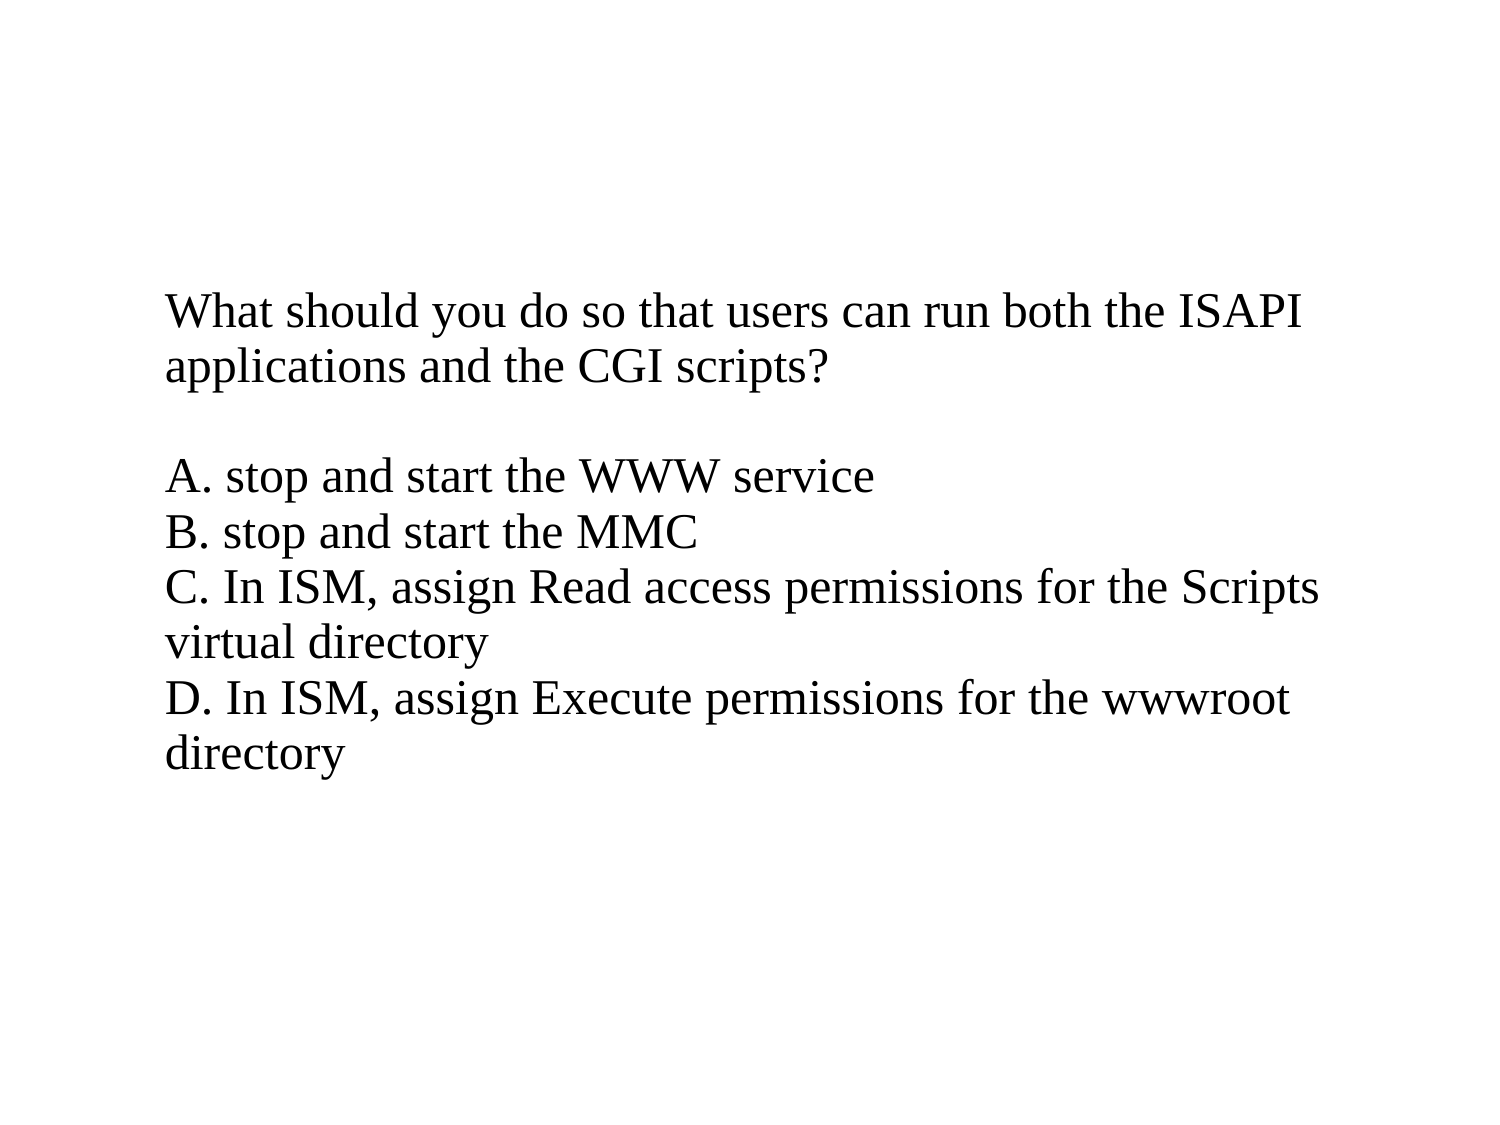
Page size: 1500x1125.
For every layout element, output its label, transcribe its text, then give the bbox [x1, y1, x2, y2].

text_box What should you do so that users can run both the ISAPI applications and the CGI scripts? A. stop and start the WWW service B. stop and start the MMC C. In ISM, assign Read access permissions for the Scripts virtual directory D. In ISM, assign Execute permissions for the wwwroot directory [150, 274, 1426, 844]
